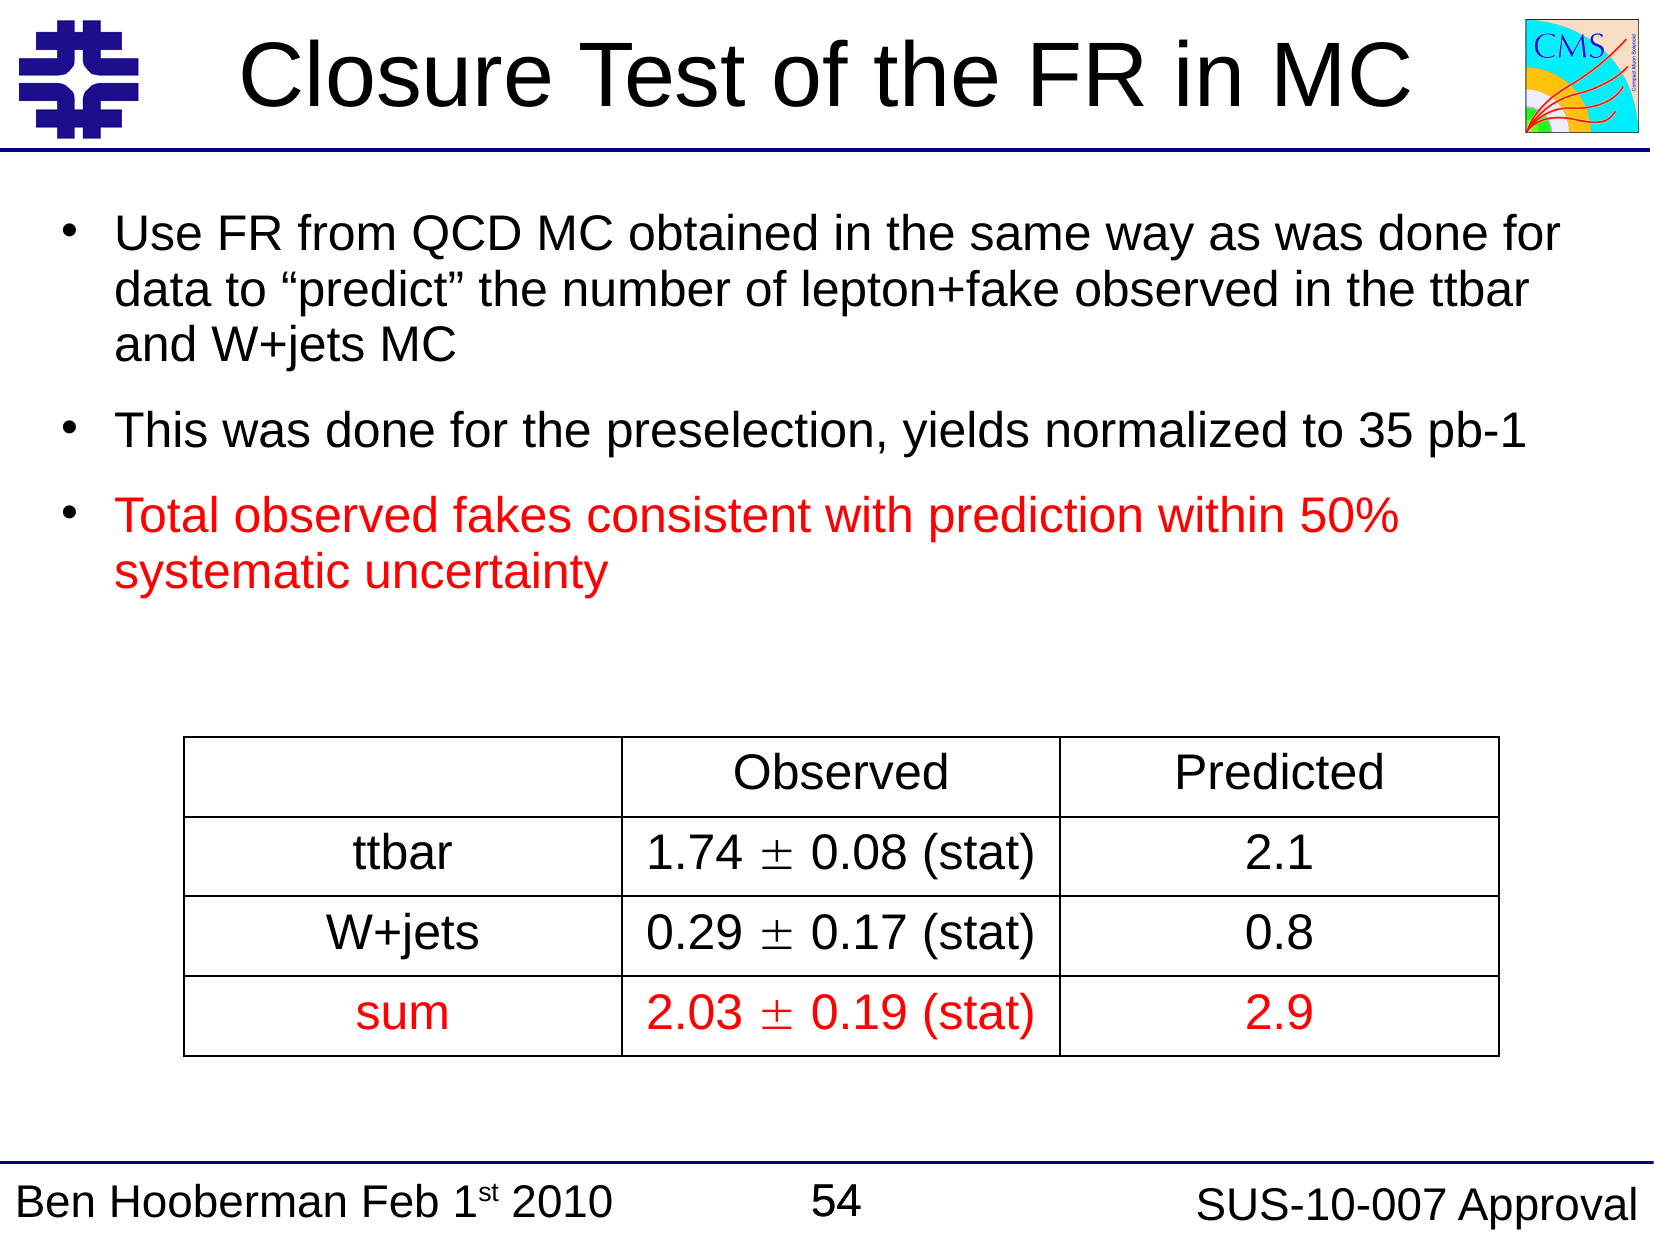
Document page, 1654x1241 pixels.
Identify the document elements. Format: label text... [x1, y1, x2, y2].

table_header Predicted [1061, 738, 1498, 816]
table_cell 0.8 [1061, 897, 1498, 975]
table_cell sum [185, 977, 621, 1055]
title Closure Test of the FR in MC [0, 0, 1654, 151]
list Use FR from QCD MC obtained in the same way as was done for data to “predict” the number of lepton+fake observed in the ttbar and W+jets MC This was done for the preselection, yields normalized to 35 pb-1 Total observed fakes consistent with prediction within 50% systematic uncertainty [43, 205, 1619, 722]
table_header Observed [623, 738, 1059, 816]
table_cell 0.29  0.17 (stat) [623, 897, 1059, 975]
table_header [185, 738, 621, 816]
table_cell 2.9 [1061, 977, 1498, 1055]
text_box 17 [476, 1174, 862, 1241]
table_cell ttbar [185, 818, 621, 895]
table_cell W+jets [185, 897, 621, 975]
table_cell 2.03  0.19 (stat) [623, 977, 1059, 1055]
table_cell 2.1 [1061, 818, 1498, 895]
table_cell 1.74  0.08 (stat) [623, 818, 1059, 895]
